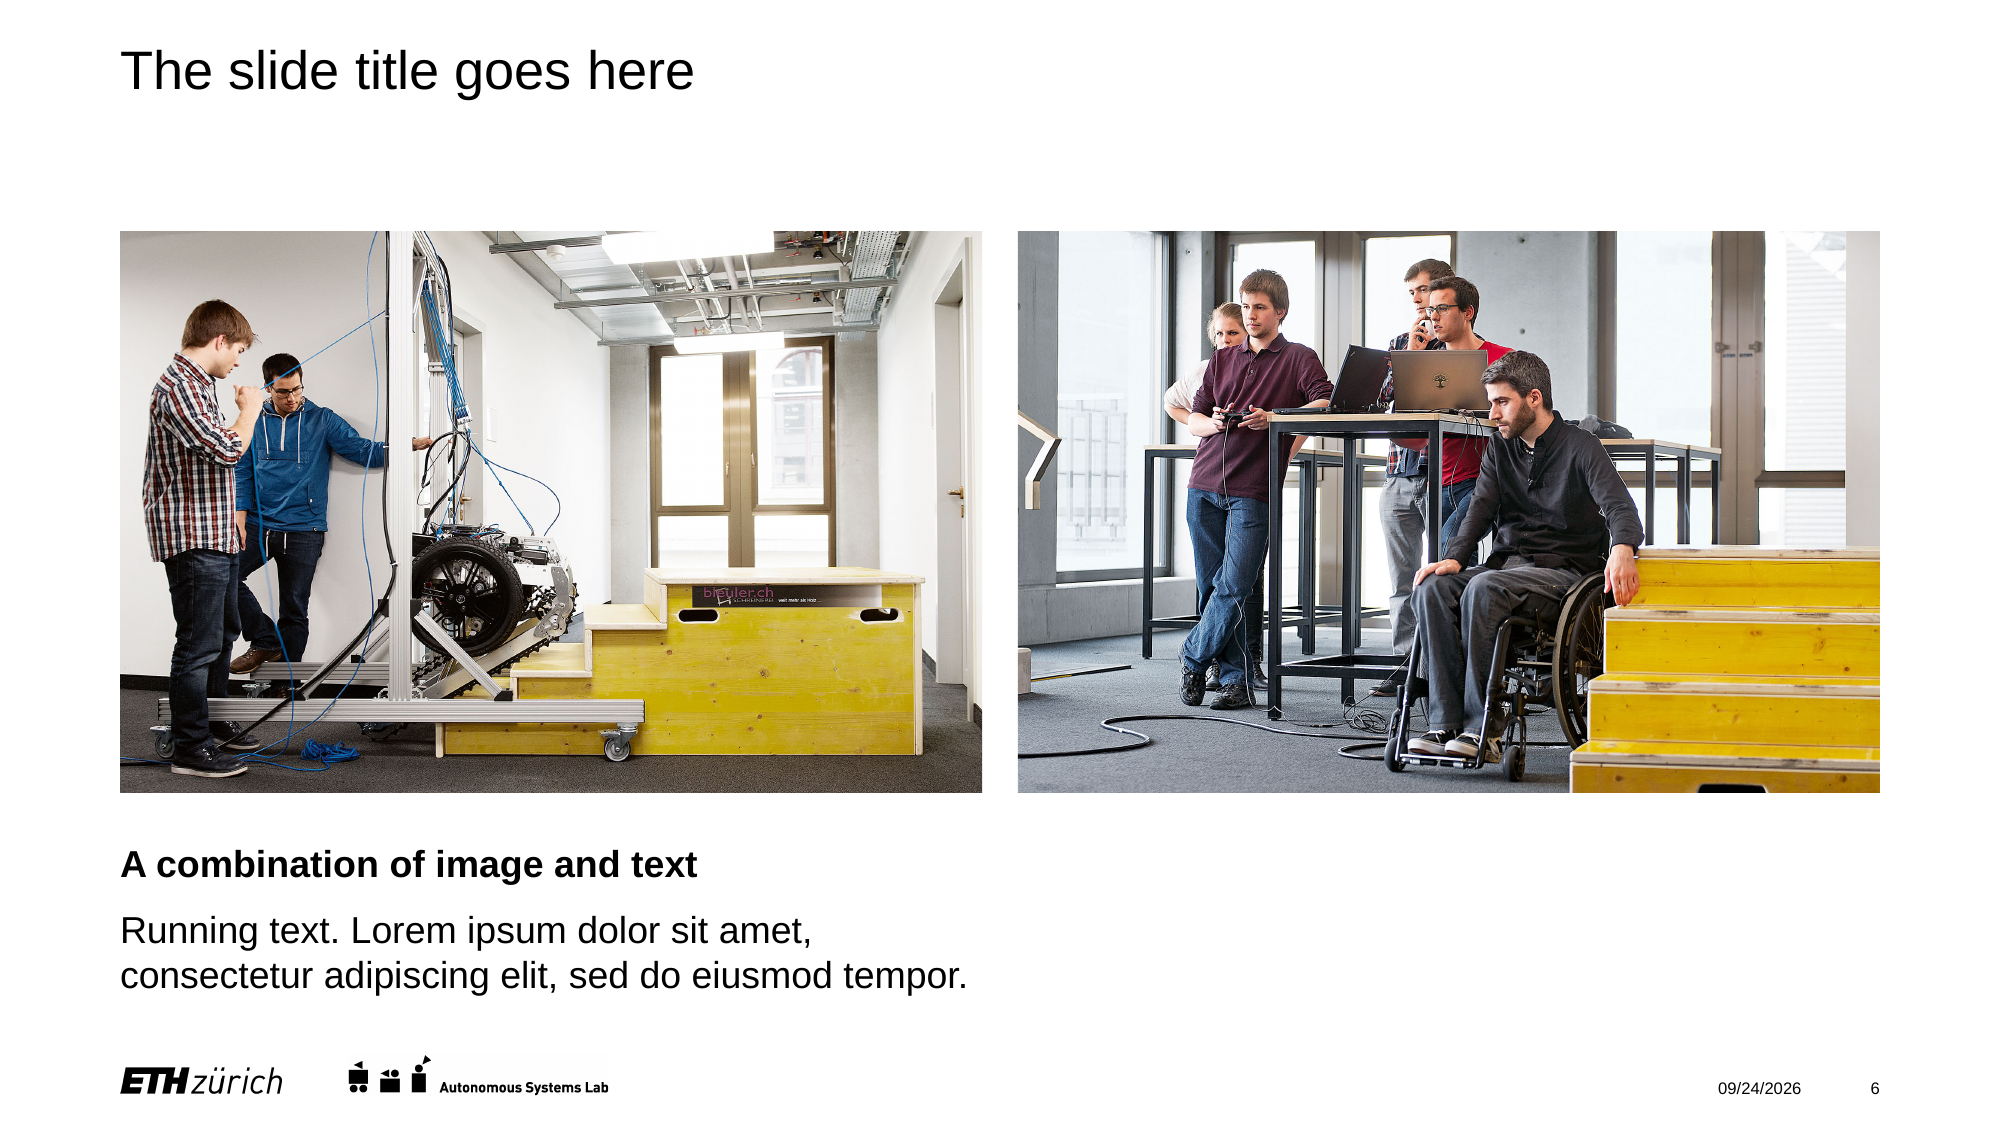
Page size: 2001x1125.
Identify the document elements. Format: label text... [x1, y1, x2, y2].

picture [1017, 231, 1880, 793]
picture [120, 231, 983, 793]
list A combination of image and text Running text. Lorem ipsum dolor sit amet, consectetur adipiscing elit, sed do eiusmod tempor. [120, 840, 983, 1030]
title The slide title goes here [120, 42, 1880, 191]
slide_number <number> [1827, 1069, 1880, 1106]
slide_number 01/04/2021 [1718, 1069, 1819, 1106]
picture [120, 1067, 282, 1094]
